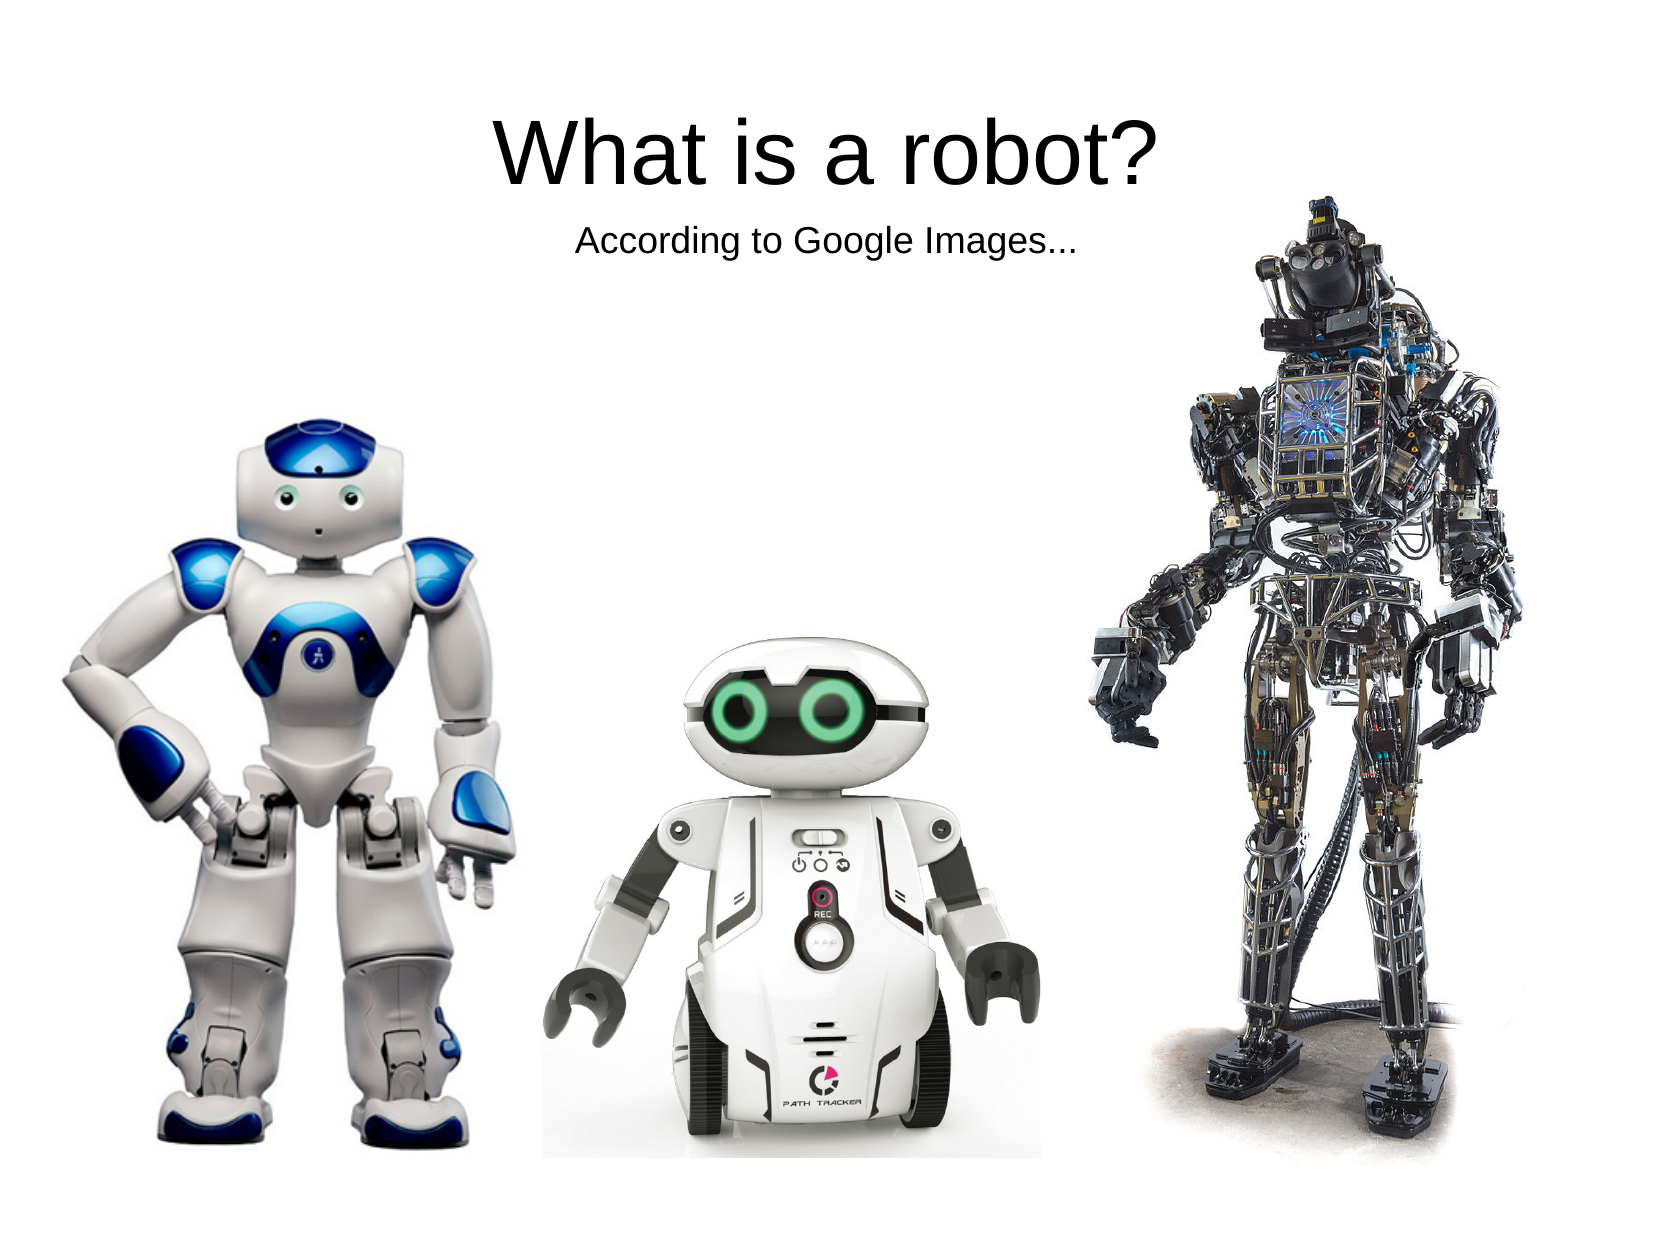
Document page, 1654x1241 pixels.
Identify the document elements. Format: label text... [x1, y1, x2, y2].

picture [1080, 192, 1636, 1173]
title What is a robot? [82, 49, 1571, 257]
picture [23, 385, 1052, 1193]
text_box According to Google Images... [560, 212, 1094, 270]
